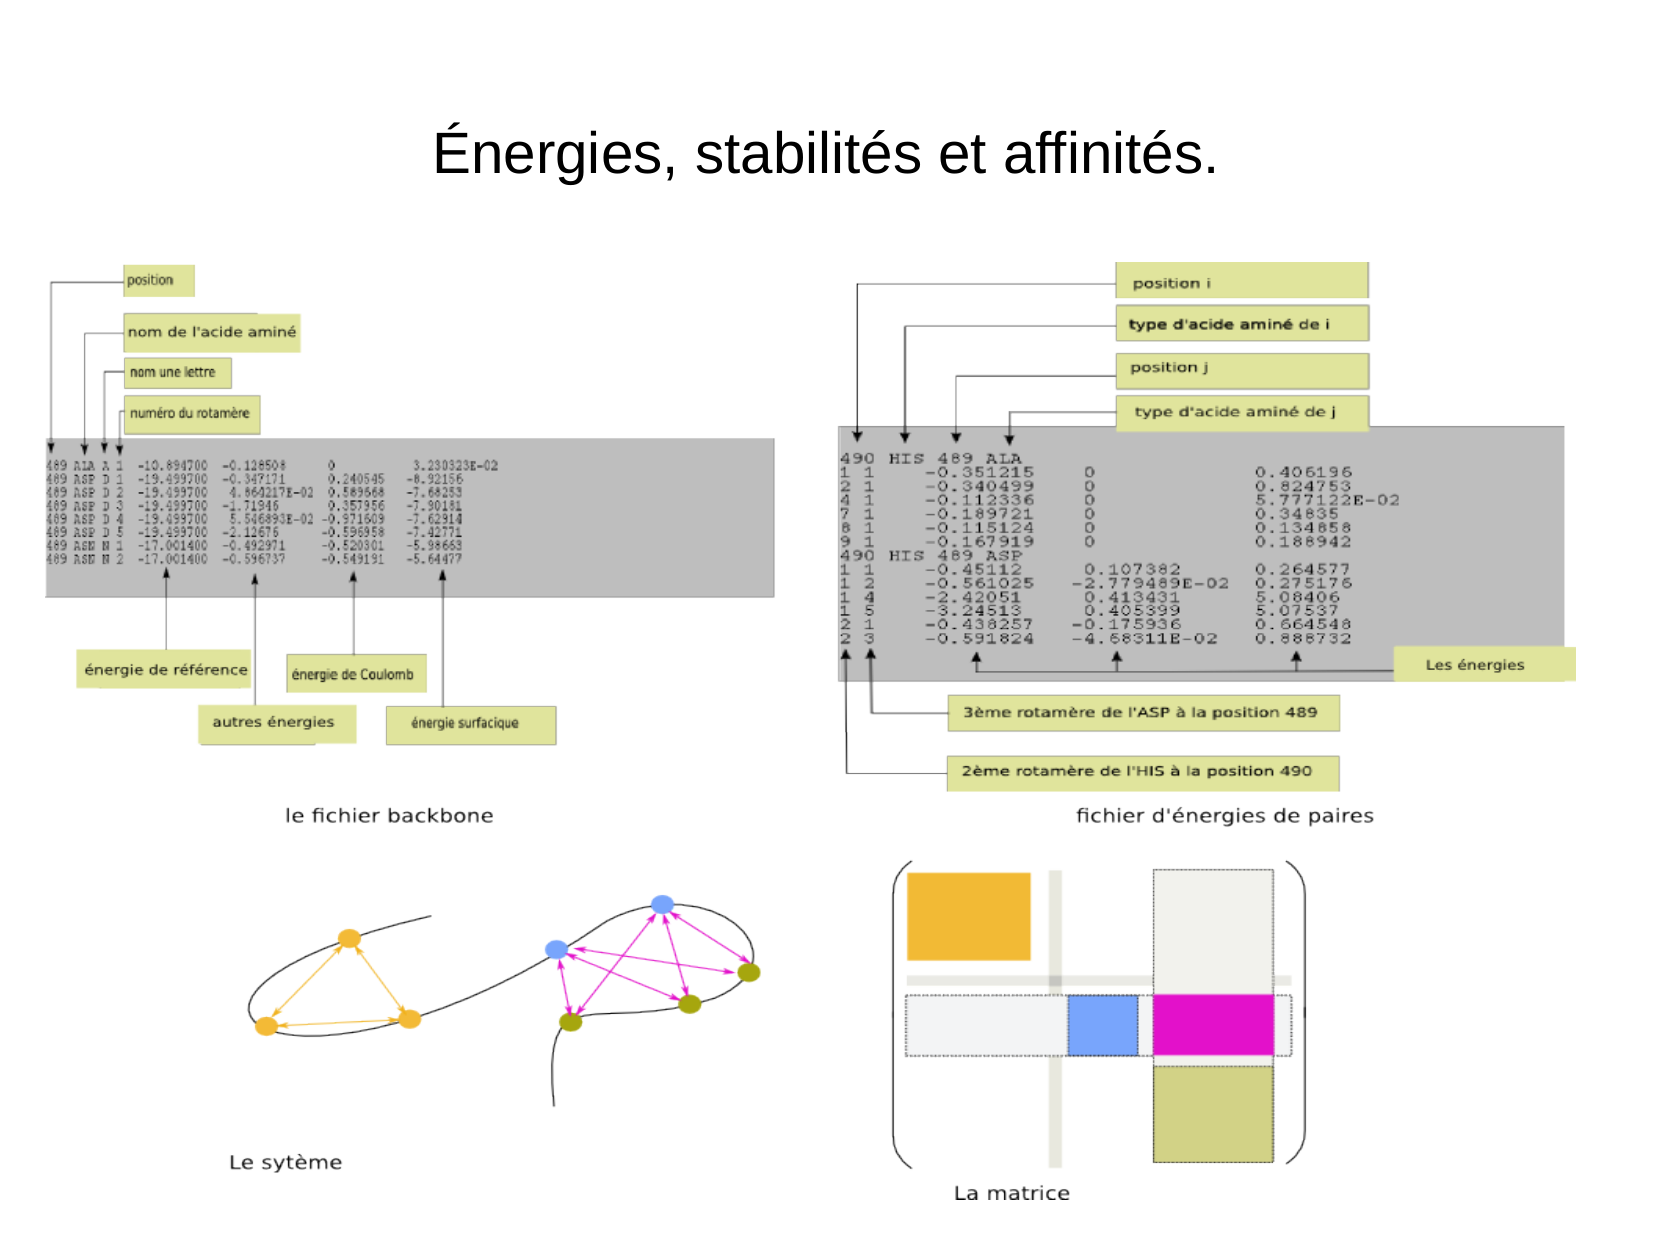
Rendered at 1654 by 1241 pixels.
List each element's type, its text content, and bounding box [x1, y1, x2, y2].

picture [45, 262, 1576, 1201]
title Énergies, stabilités et affinités. [82, 49, 1571, 257]
